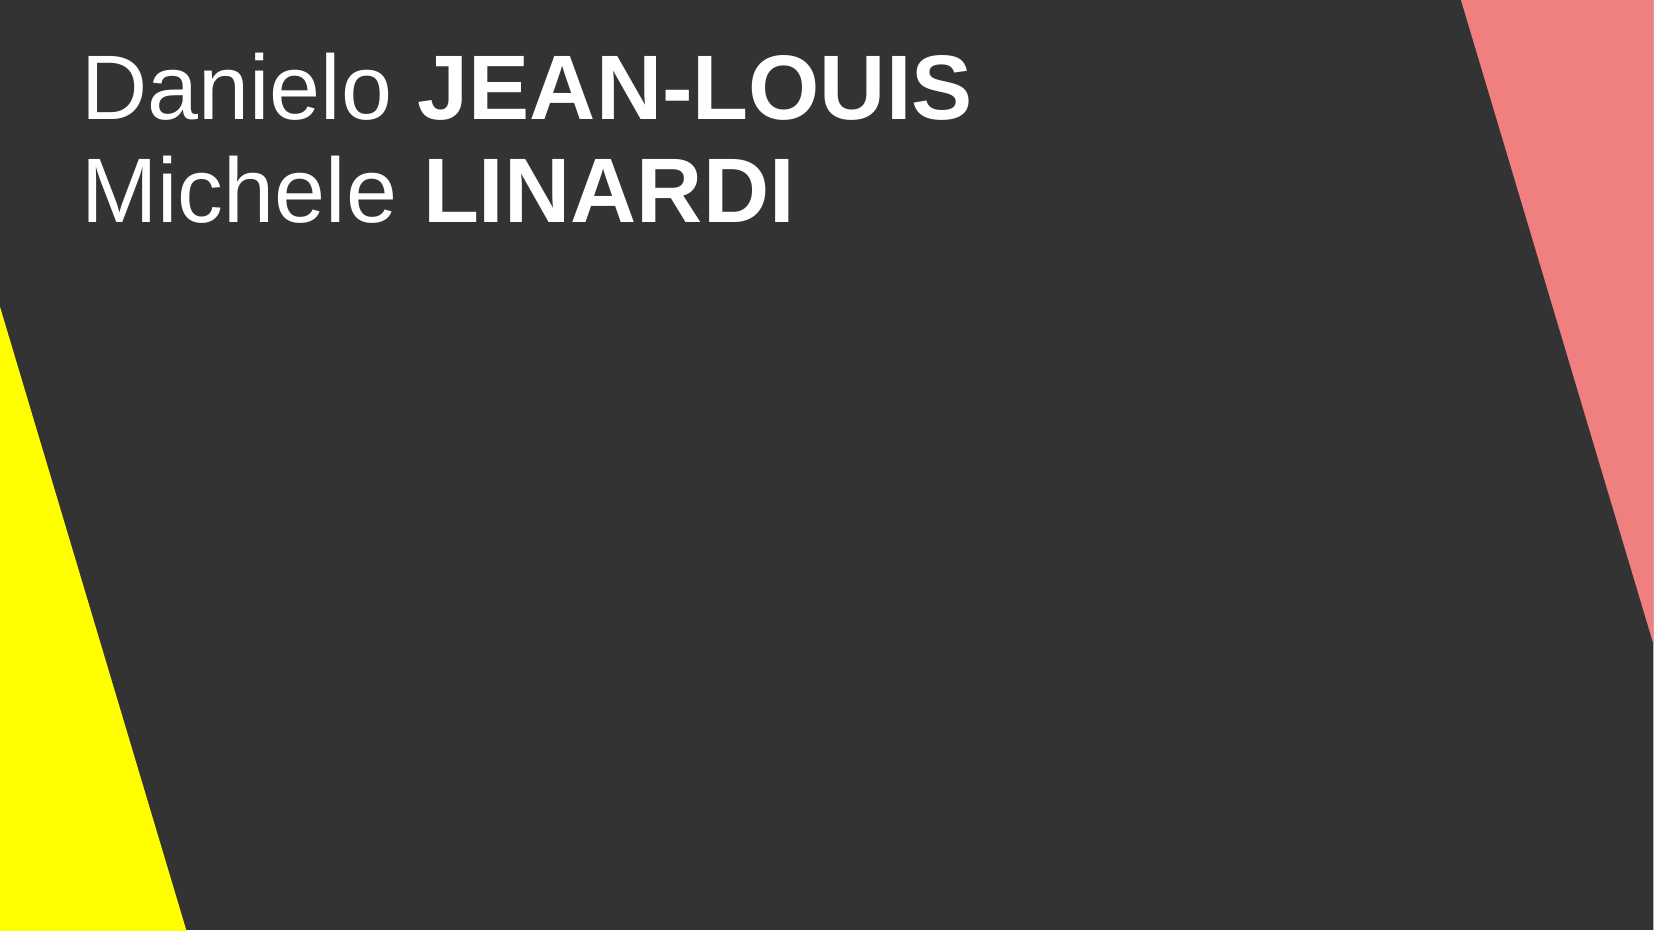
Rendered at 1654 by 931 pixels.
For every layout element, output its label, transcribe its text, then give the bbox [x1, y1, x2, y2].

text_box [1460, 0, 1654, 647]
text_box [0, 306, 187, 931]
text_box Danielo JEAN-LOUIS Michele LINARDI [81, 36, 1570, 758]
